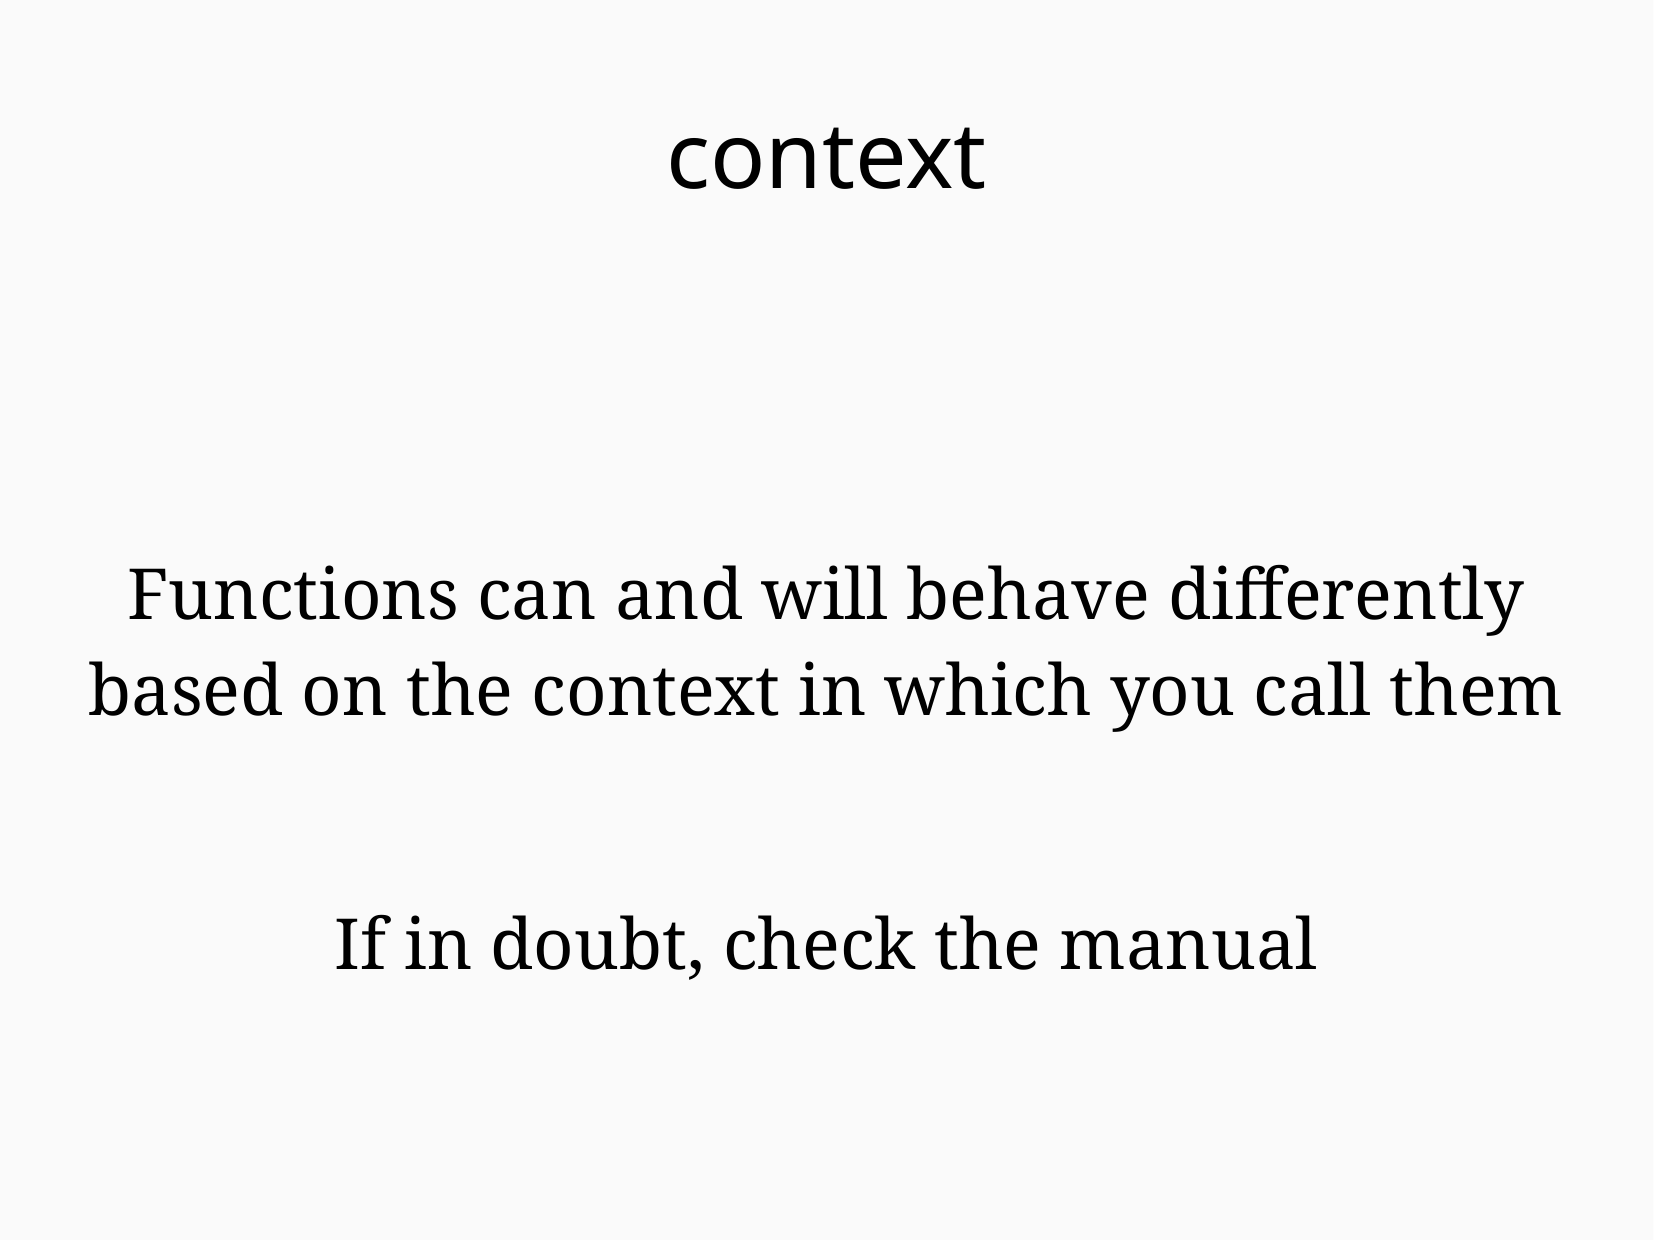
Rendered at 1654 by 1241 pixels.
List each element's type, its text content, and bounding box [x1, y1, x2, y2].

list Functions can and will behave differently based on the context in which you call them If in doubt, check the manual [82, 290, 1571, 1010]
title context [82, 49, 1571, 257]
